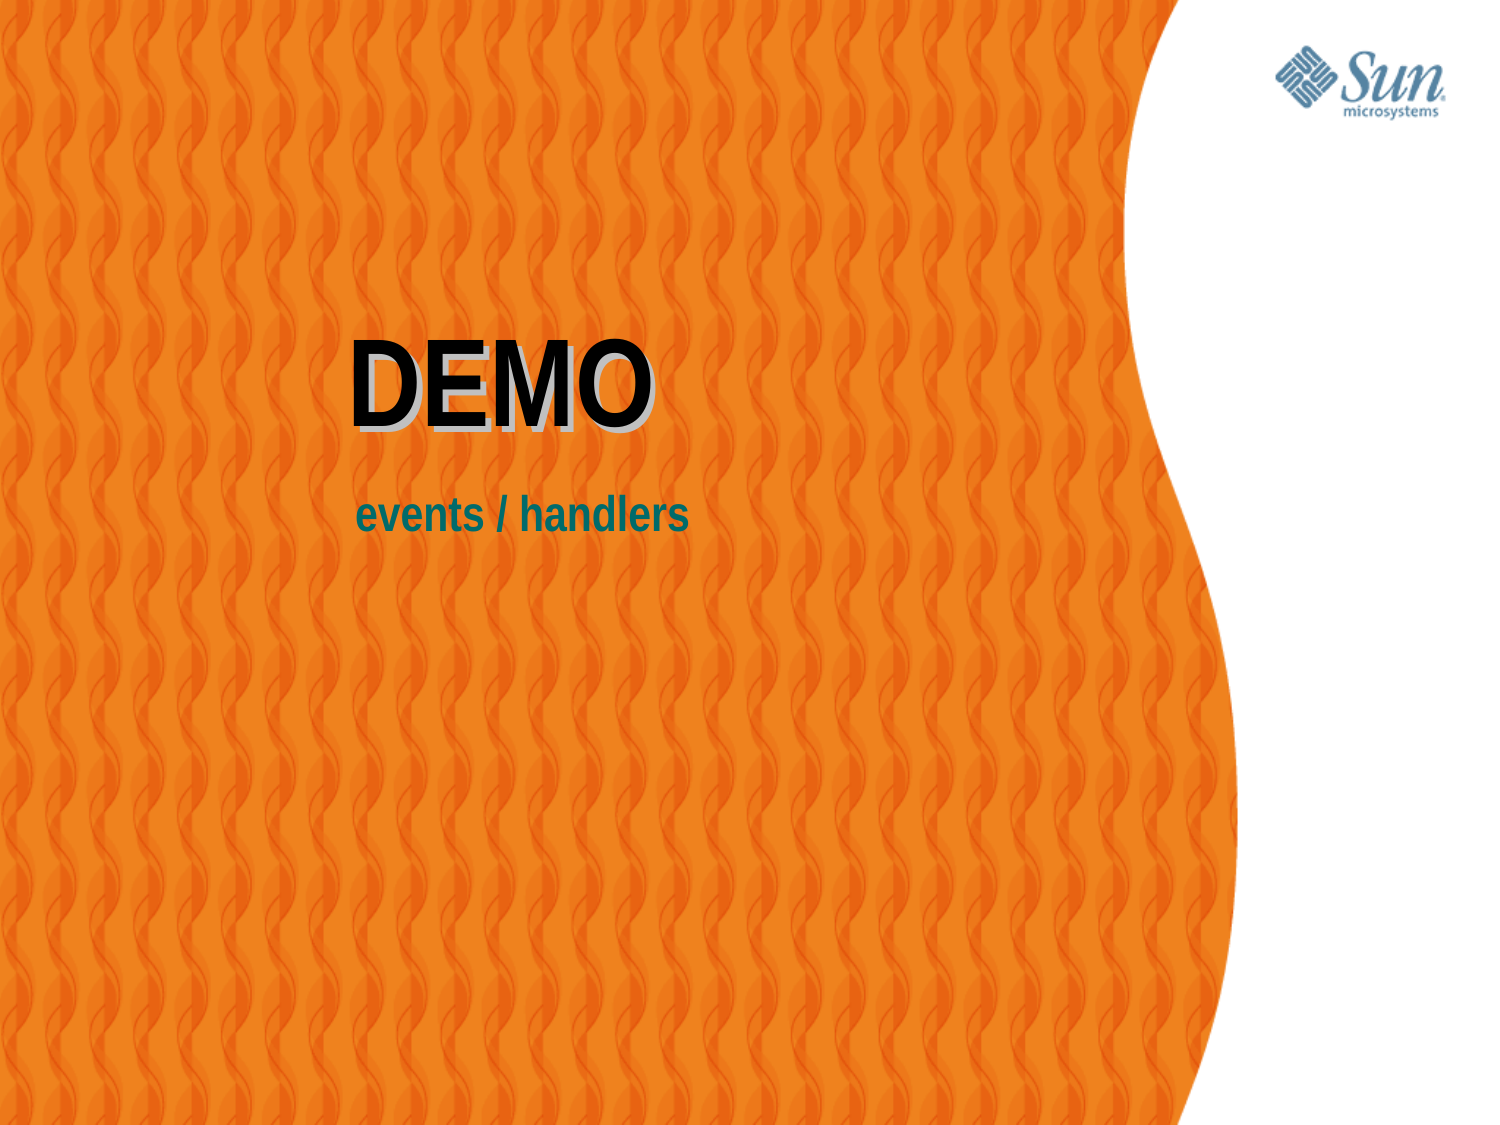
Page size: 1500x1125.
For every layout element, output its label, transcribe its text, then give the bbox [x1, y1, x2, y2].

list DEMO [332, 328, 843, 539]
text_box events / handlers [355, 492, 918, 549]
picture [0, 0, 1500, 1125]
